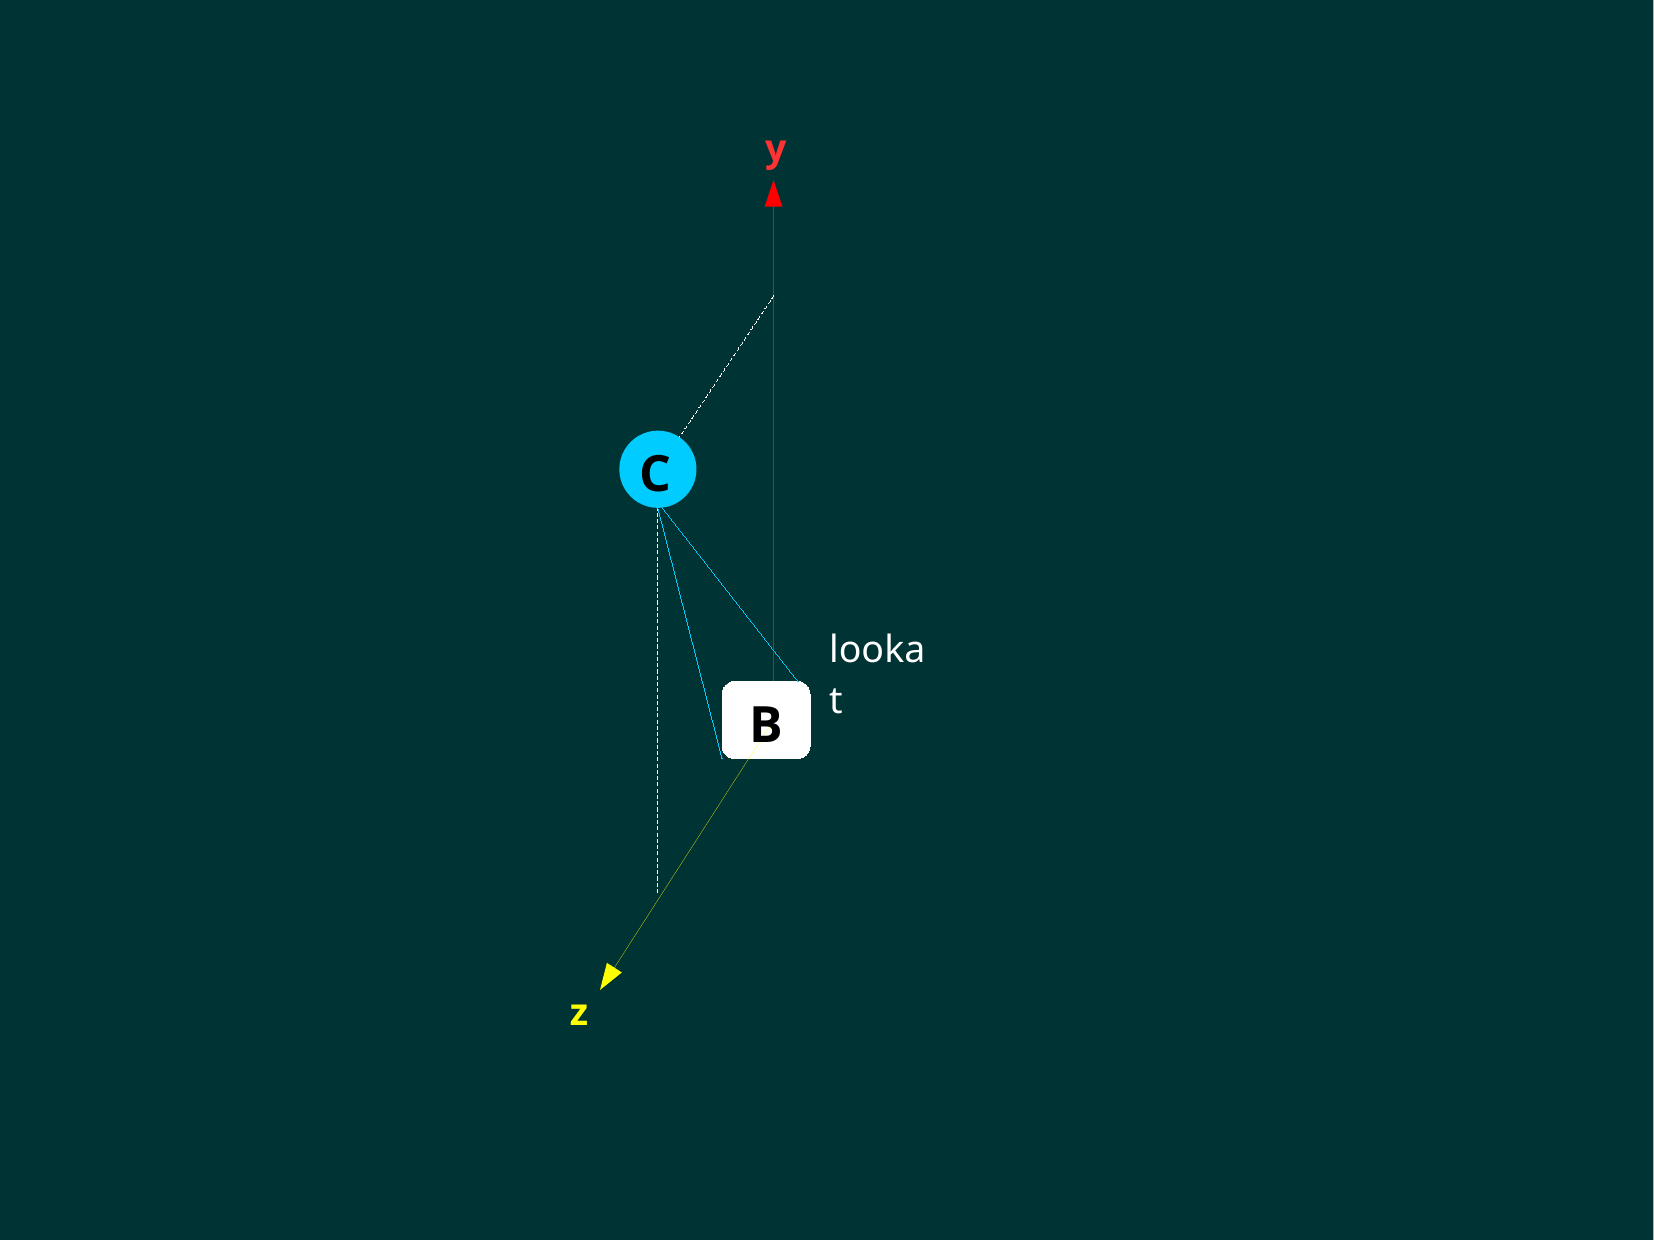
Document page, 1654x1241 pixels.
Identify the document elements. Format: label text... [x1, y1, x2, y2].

text_box [619, 449, 625, 490]
text_box B [735, 681, 799, 753]
text_box z [555, 977, 601, 1036]
text_box lookat [814, 615, 953, 673]
text_box [689, 446, 697, 493]
text_box [722, 681, 751, 759]
text_box C [625, 430, 689, 502]
text_box [637, 502, 679, 508]
text_box y [765, 114, 781, 172]
text_box [750, 681, 811, 759]
